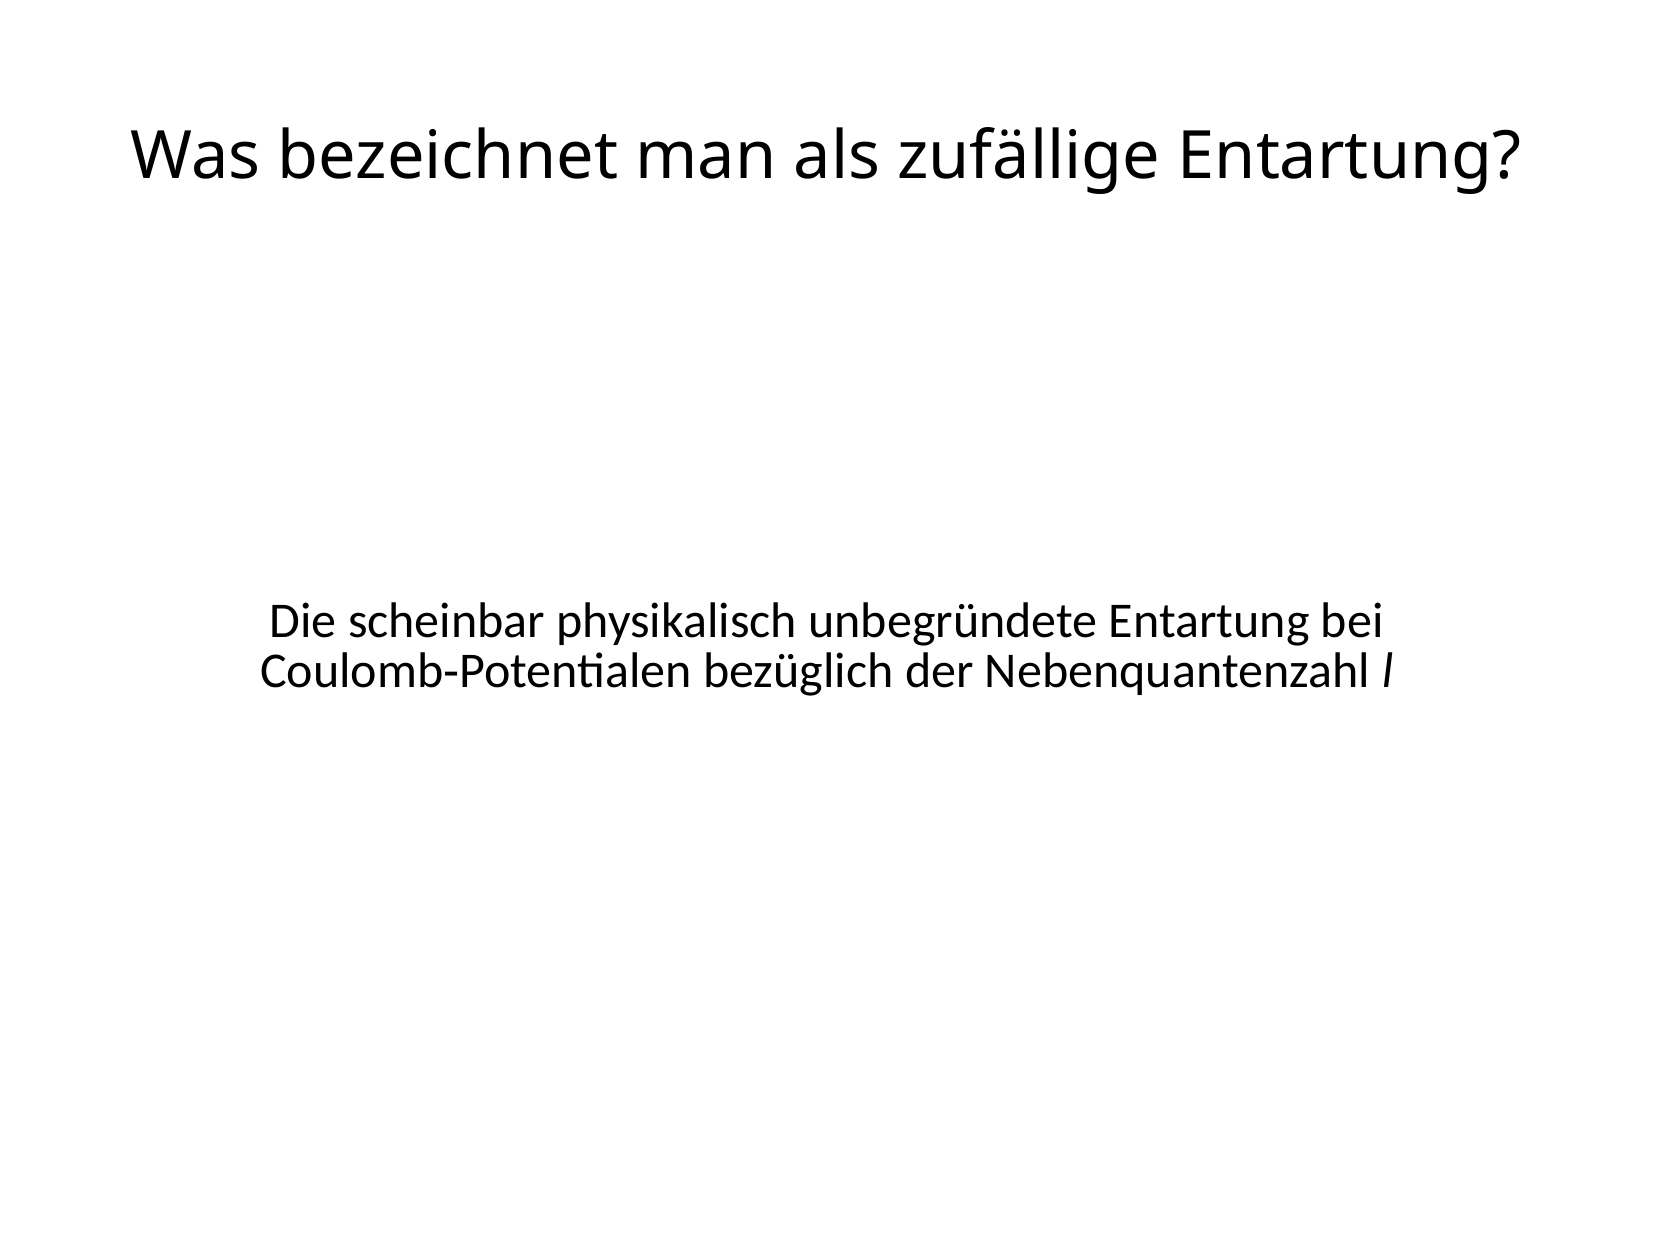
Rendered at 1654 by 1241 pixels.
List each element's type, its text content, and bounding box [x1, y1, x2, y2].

title Was bezeichnet man als zufällige Entartung? [82, 49, 1571, 257]
subtitle Die scheinbar physikalisch unbegründete Entartung bei Coulomb‑Potentialen bezüglich der Nebenquantenzahl l [82, 290, 1571, 1010]
